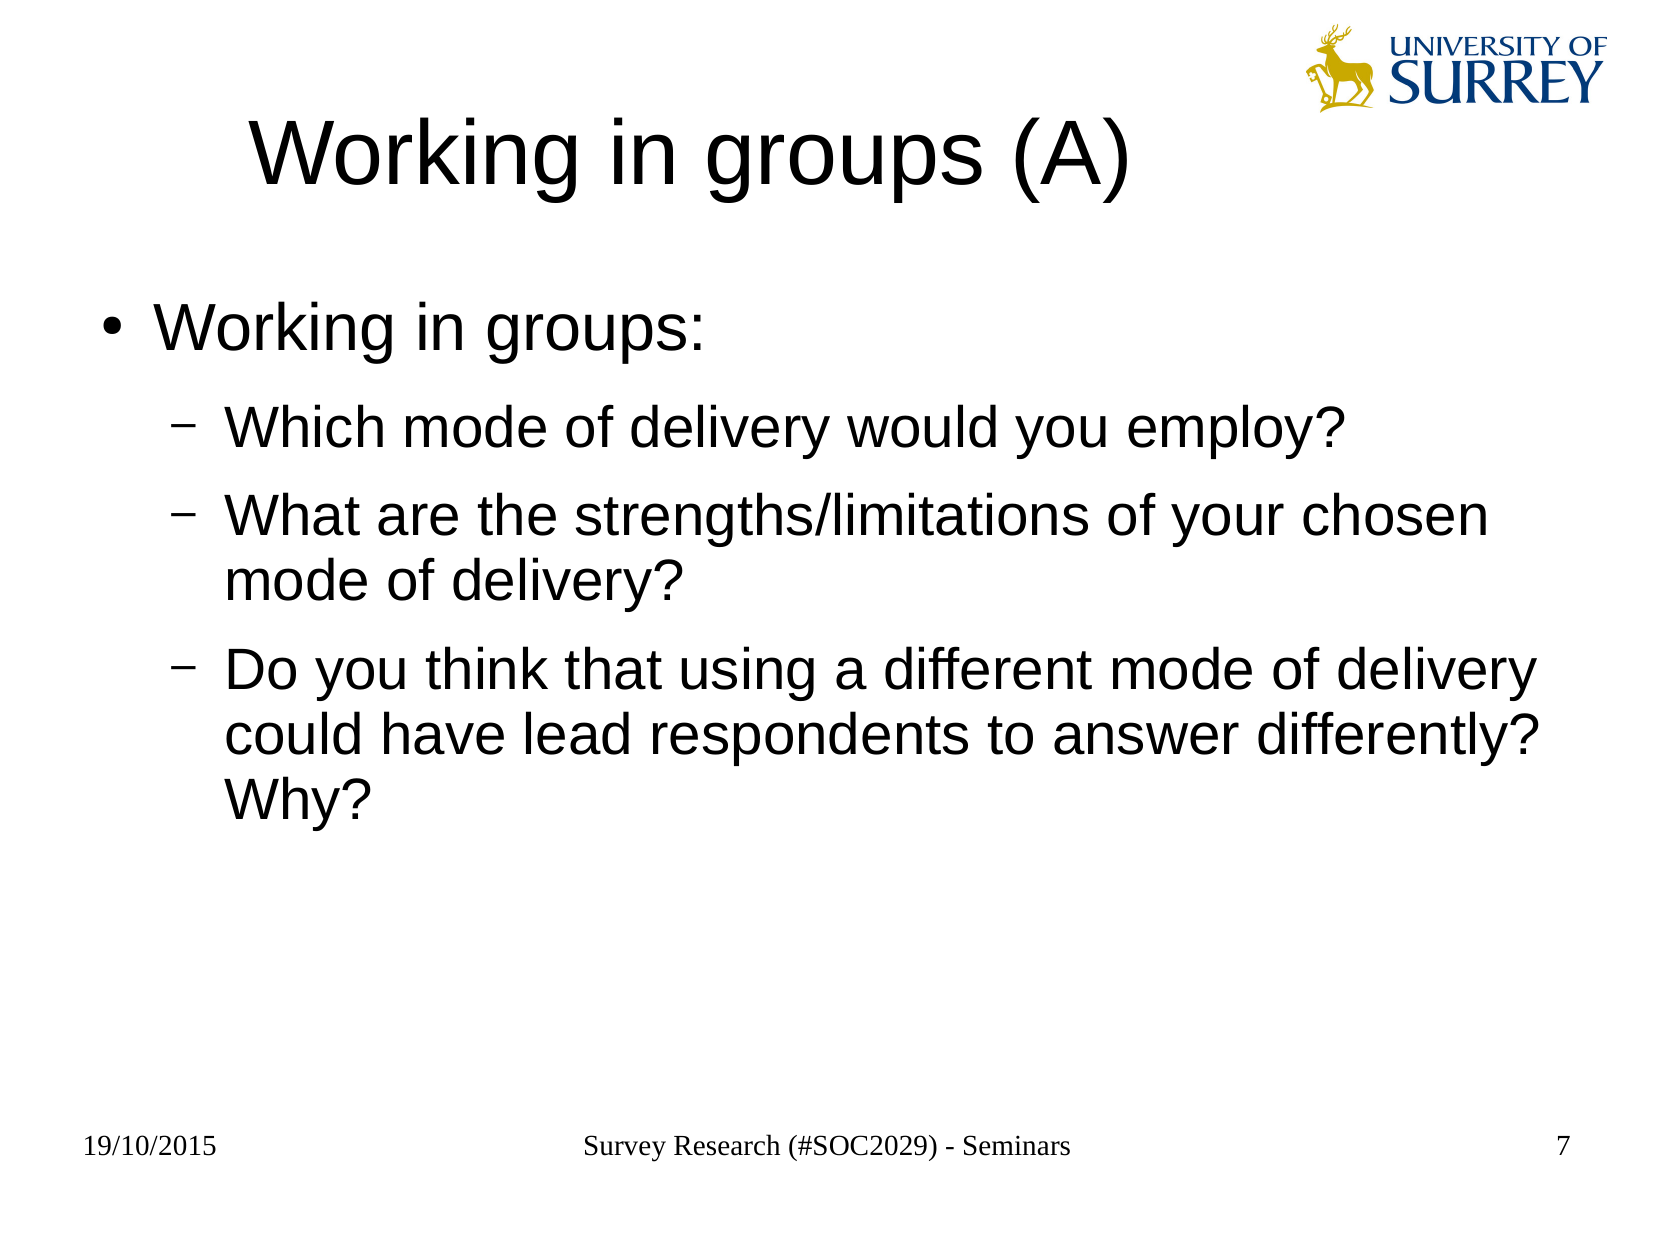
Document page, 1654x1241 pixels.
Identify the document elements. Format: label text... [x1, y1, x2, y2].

picture [1306, 23, 1607, 113]
title Working in groups (A) [82, 49, 1300, 257]
list Working in groups: Which mode of delivery would you employ? What are the strengths/limitations of your chosen mode of delivery? Do you think that using a different mode of delivery could have lead respondents to answer differently? Why? [82, 290, 1571, 1010]
